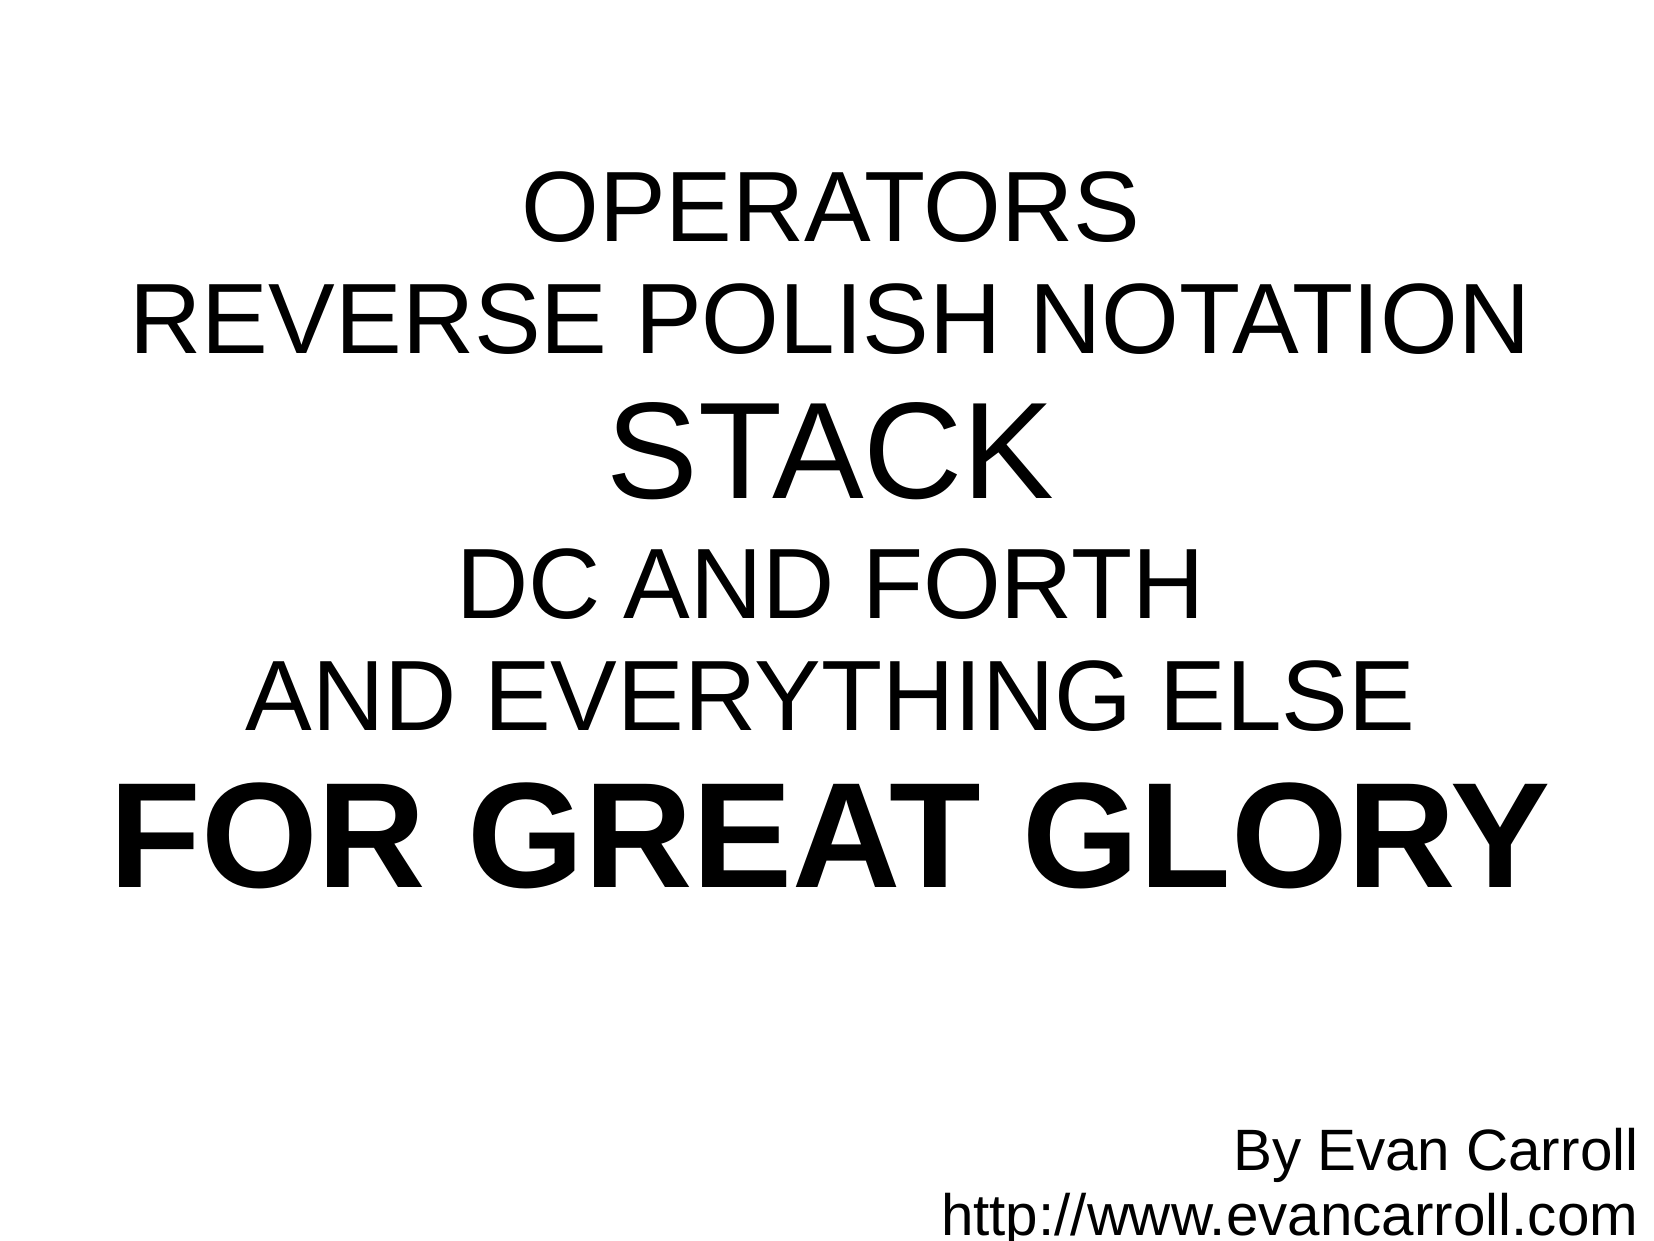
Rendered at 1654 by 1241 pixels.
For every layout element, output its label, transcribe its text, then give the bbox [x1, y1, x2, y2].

title OPERATORS REVERSE POLISH NOTATION STACK DC AND FORTH AND EVERYTHING ELSE FOR GREAT GLORY [86, 150, 1576, 920]
text_box By Evan Carroll http://www.evancarroll.com [915, 1110, 1654, 1235]
